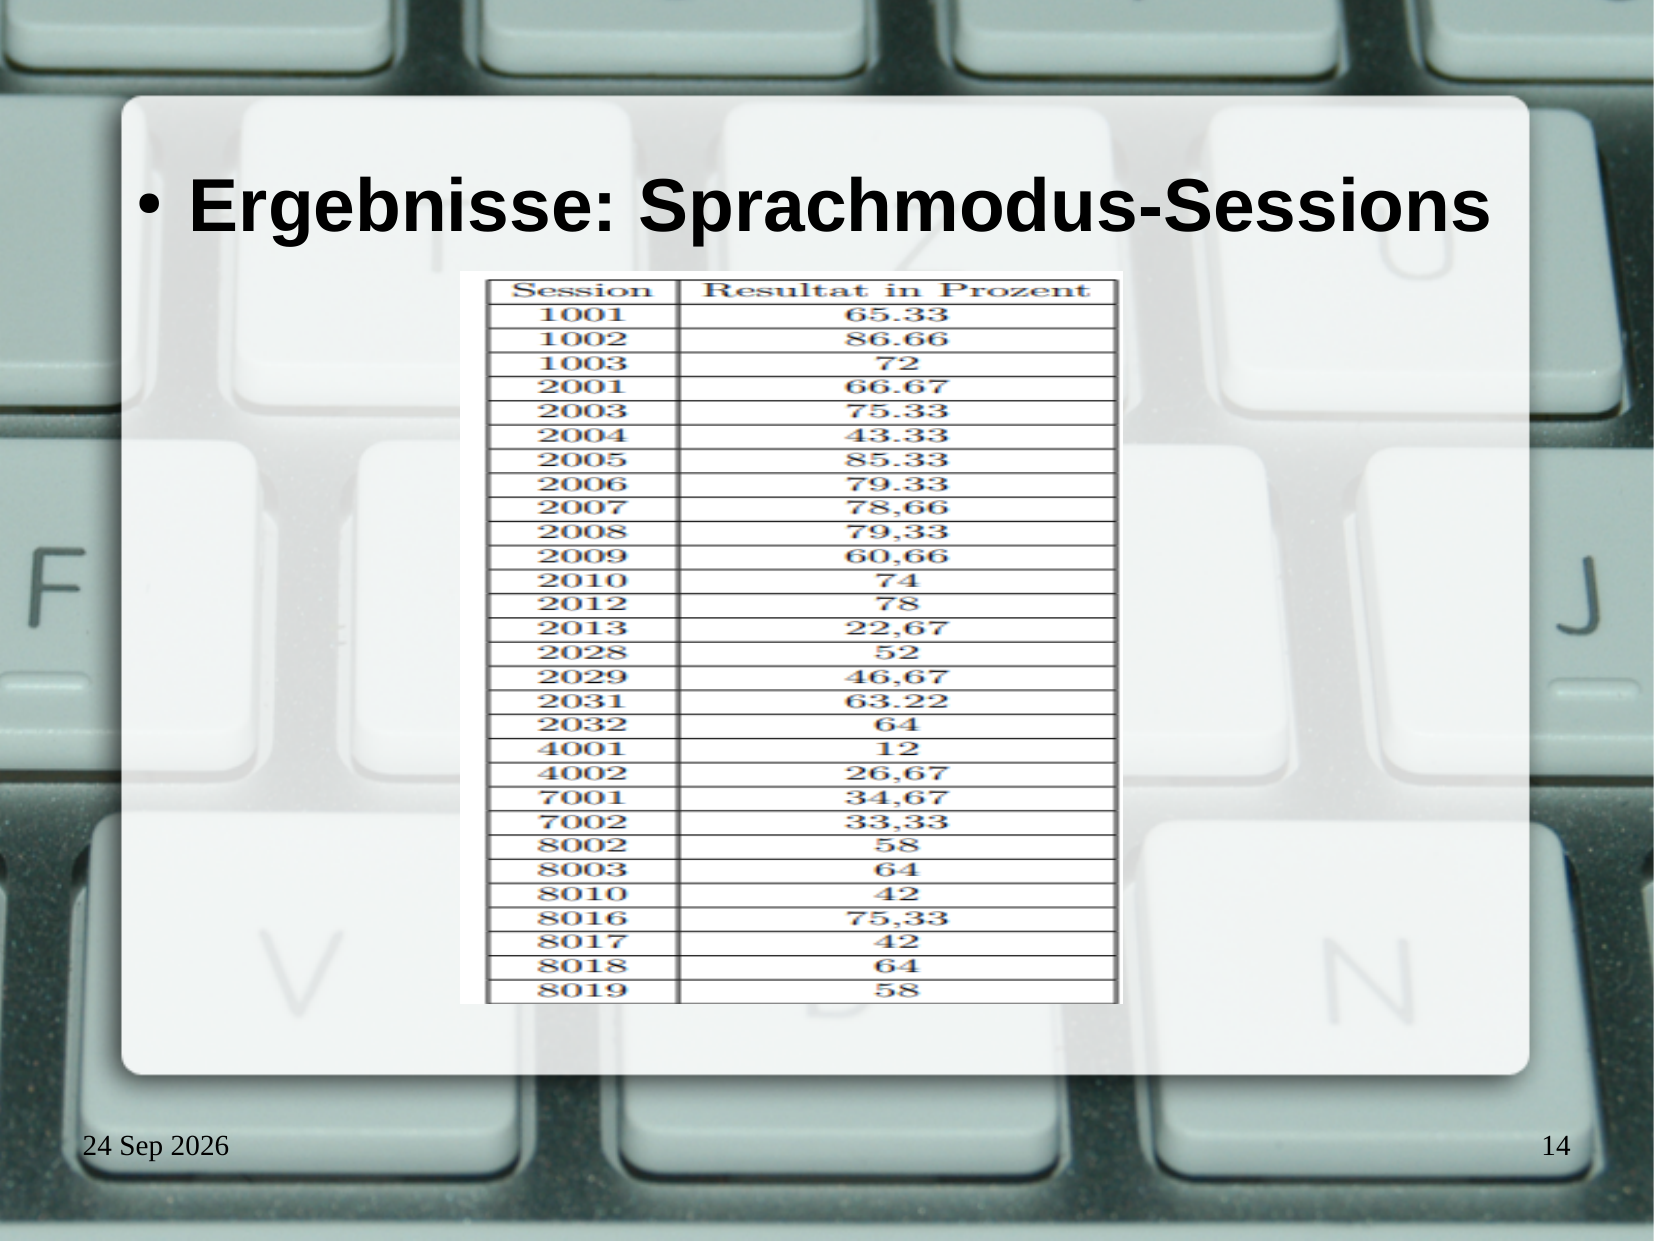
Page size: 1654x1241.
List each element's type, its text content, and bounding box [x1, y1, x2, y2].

list Ergebnisse: Sprachmodus-Sessions [118, 59, 1607, 739]
picture [0, 0, 1654, 1241]
